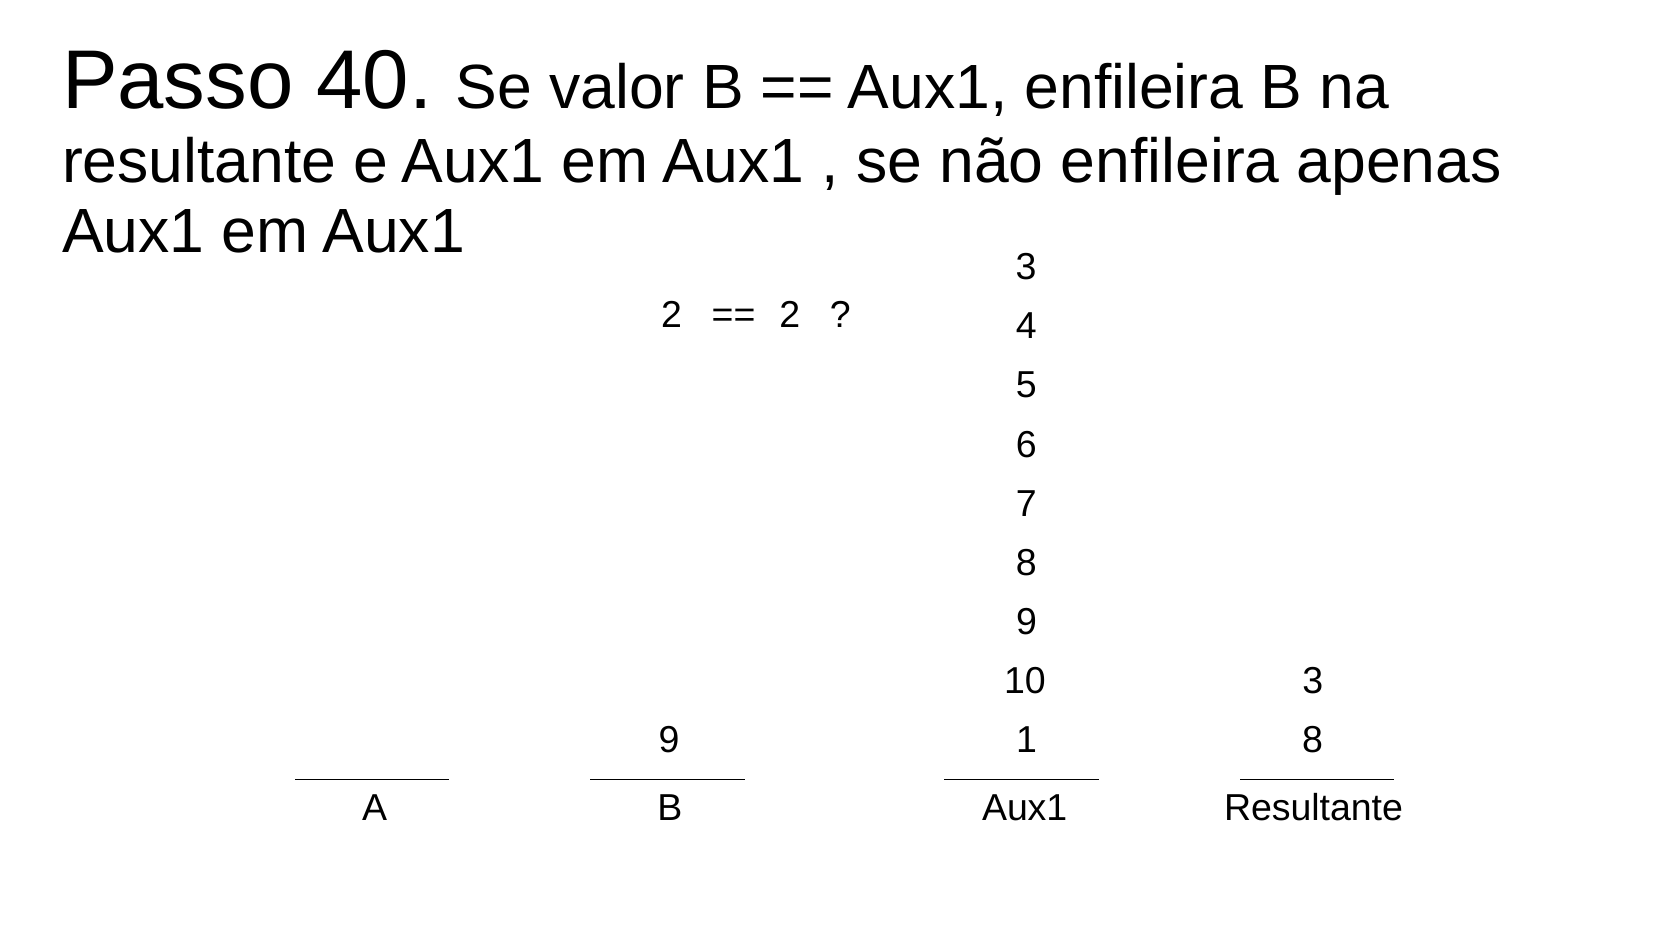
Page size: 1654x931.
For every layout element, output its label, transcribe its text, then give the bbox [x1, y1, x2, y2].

text_box 8 [1287, 710, 1338, 768]
text_box 10 [989, 651, 1061, 709]
text_box Aux1 [967, 780, 1083, 837]
text_box 6 [1001, 415, 1052, 473]
text_box Resultante [1209, 779, 1418, 837]
text_box 4 [1000, 297, 1052, 355]
text_box 3 [1287, 651, 1338, 709]
text_box 1 [1001, 710, 1052, 768]
text_box A [347, 779, 508, 837]
text_box 5 [1001, 356, 1052, 414]
text_box 9 [643, 710, 695, 768]
text_box 2 [646, 285, 696, 343]
text_box 2 [771, 285, 815, 343]
text_box ? [815, 285, 866, 343]
text_box == [696, 285, 771, 343]
text_box B [642, 780, 698, 837]
text_box 7 [1001, 474, 1052, 532]
text_box 9 [1001, 592, 1052, 650]
text_box 8 [1001, 533, 1052, 591]
text_box 3 [1000, 238, 1052, 296]
text_box Passo 40. Se valor B == Aux1, enfileira B na resultante e Aux1 em Aux1 , se não enfileira apenas Aux1 em Aux1 [47, 25, 1607, 274]
